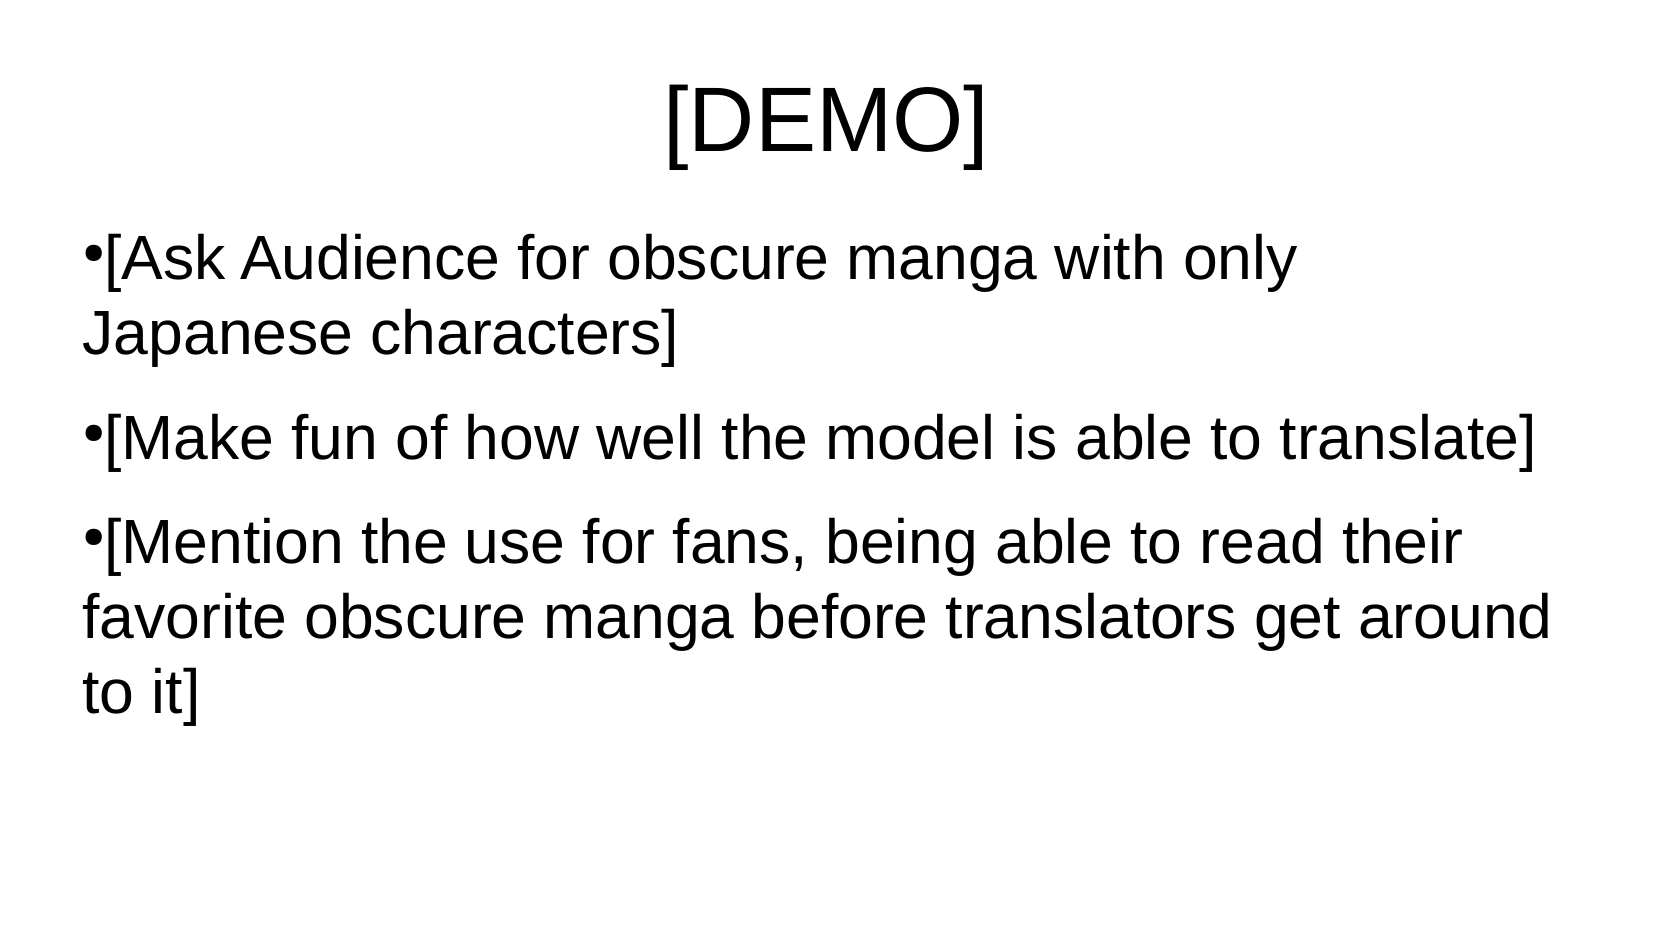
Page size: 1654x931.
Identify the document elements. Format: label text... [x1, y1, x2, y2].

title [DEMO] [82, 59, 1571, 171]
list [Ask Audience for obscure manga with only Japanese characters] [Make fun of how well the model is able to translate] [Mention the use for fans, being able to read their favorite obscure manga before translators get around to it] [82, 217, 1571, 758]
